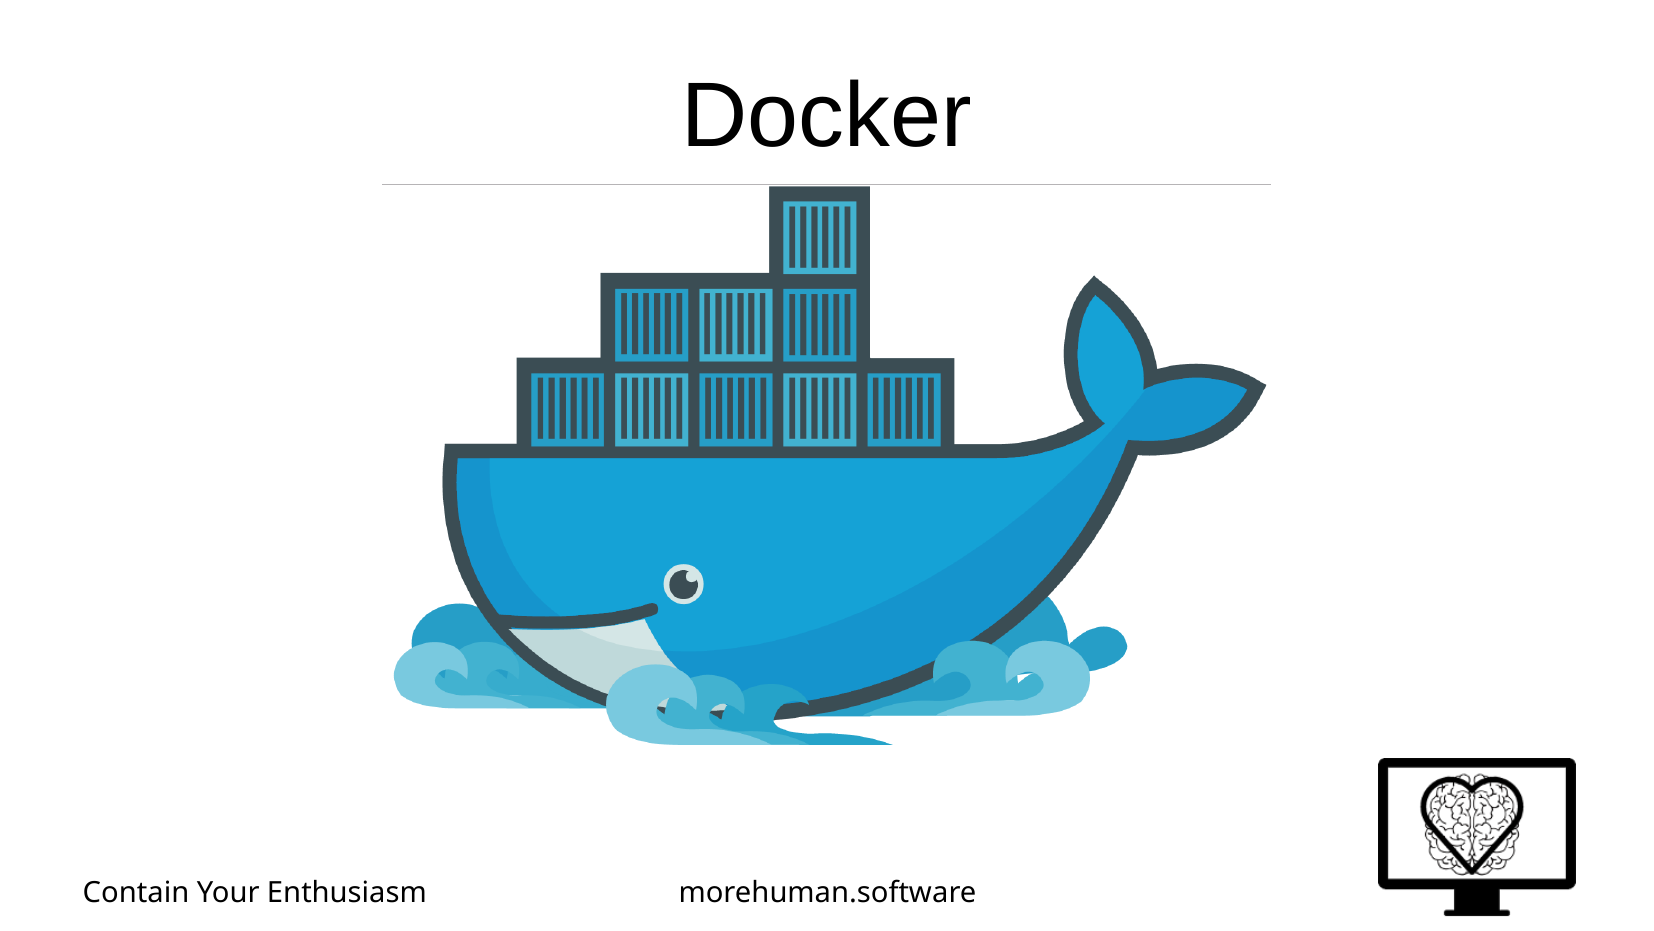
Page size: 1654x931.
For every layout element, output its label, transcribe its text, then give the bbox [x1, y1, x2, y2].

picture [382, 184, 1271, 746]
title Docker [82, 37, 1571, 193]
picture [1378, 758, 1576, 925]
